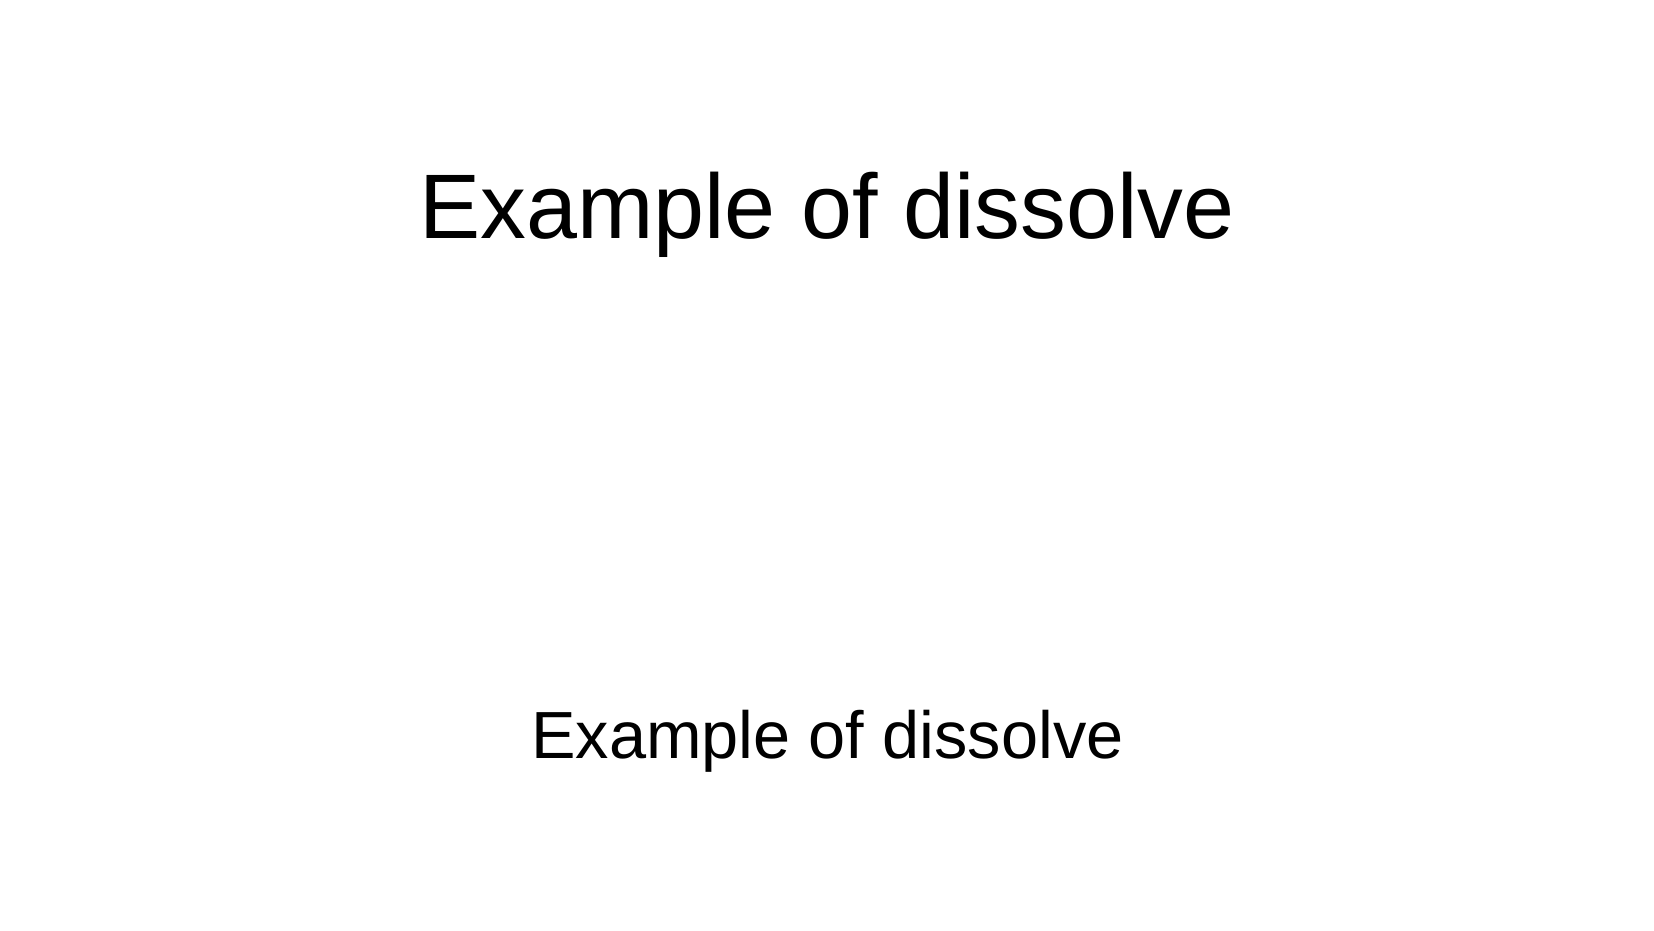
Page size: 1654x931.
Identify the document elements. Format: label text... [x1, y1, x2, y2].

subtitle Example of dissolve [121, 344, 1534, 931]
title Example of dissolve [121, 102, 1534, 311]
